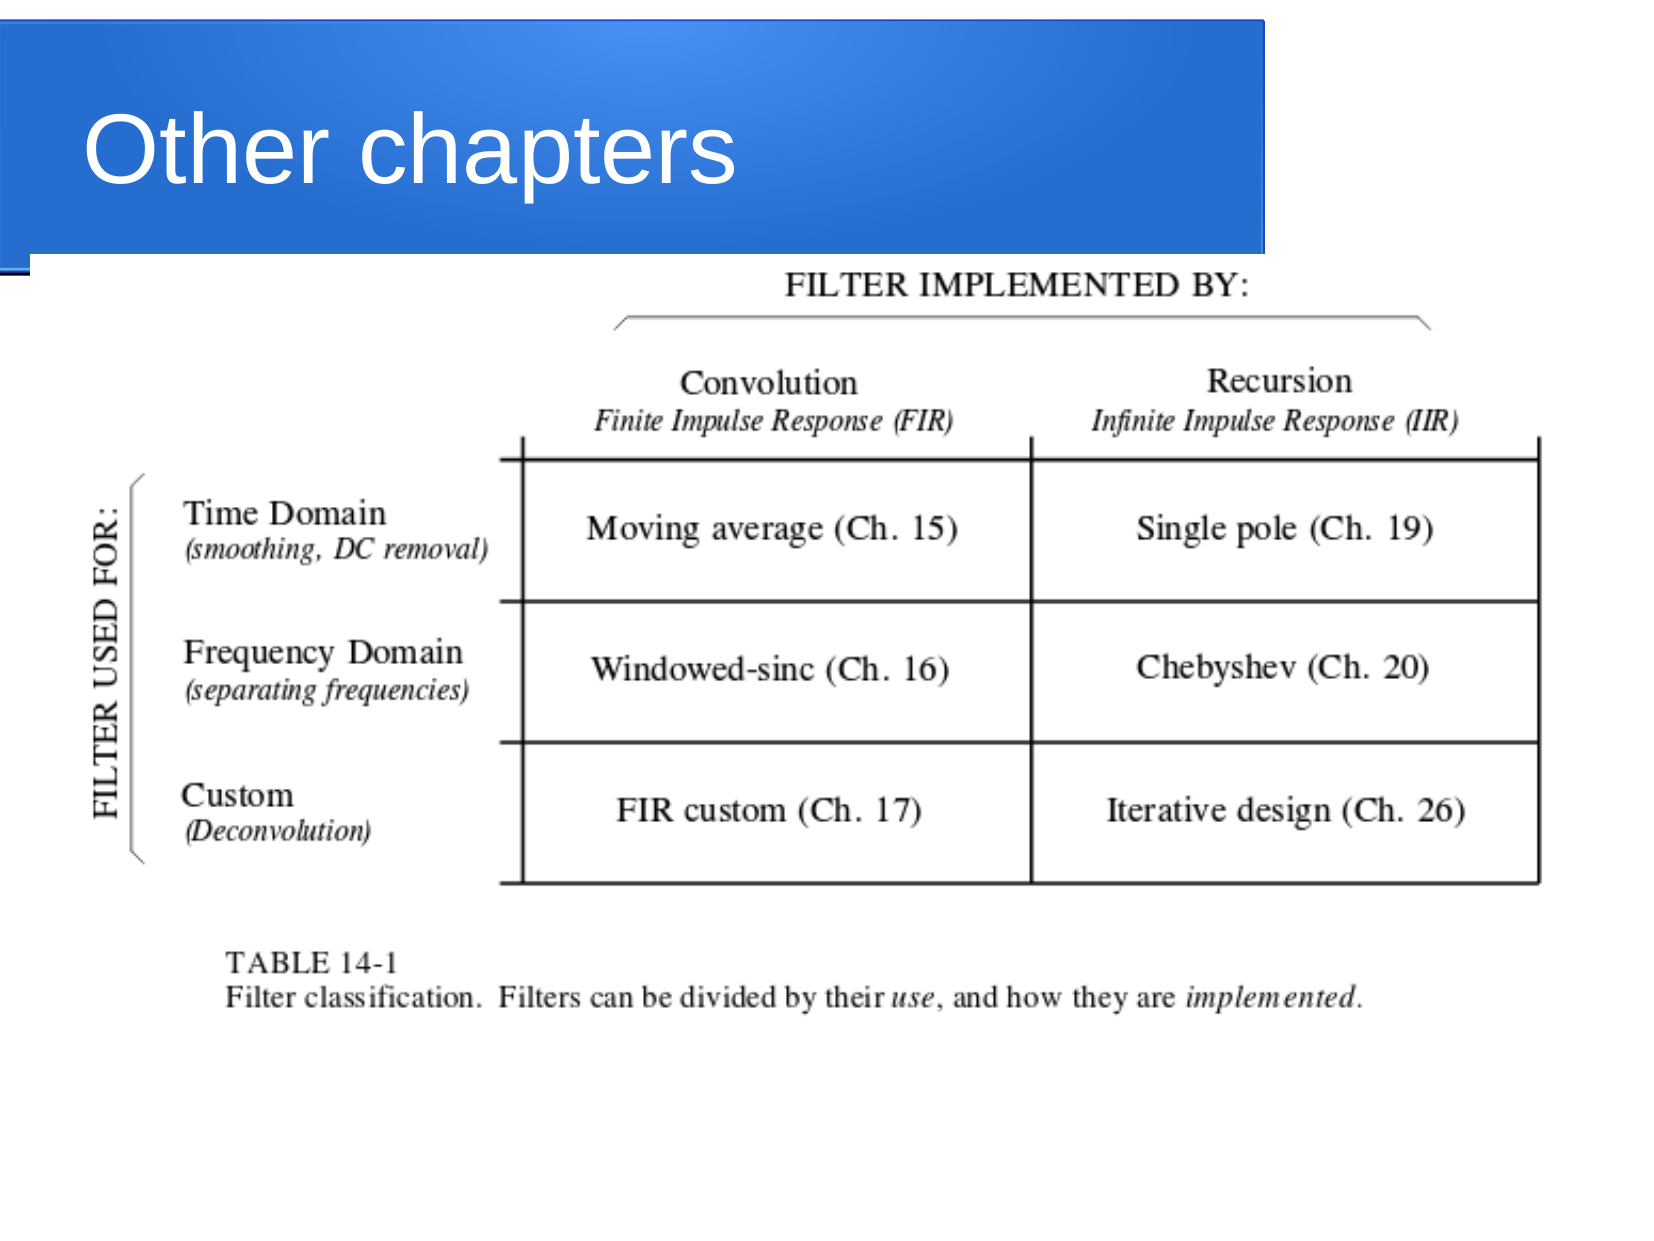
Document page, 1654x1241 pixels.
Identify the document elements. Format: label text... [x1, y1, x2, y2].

picture [30, 254, 1572, 1042]
title Other chapters [82, 47, 1235, 252]
